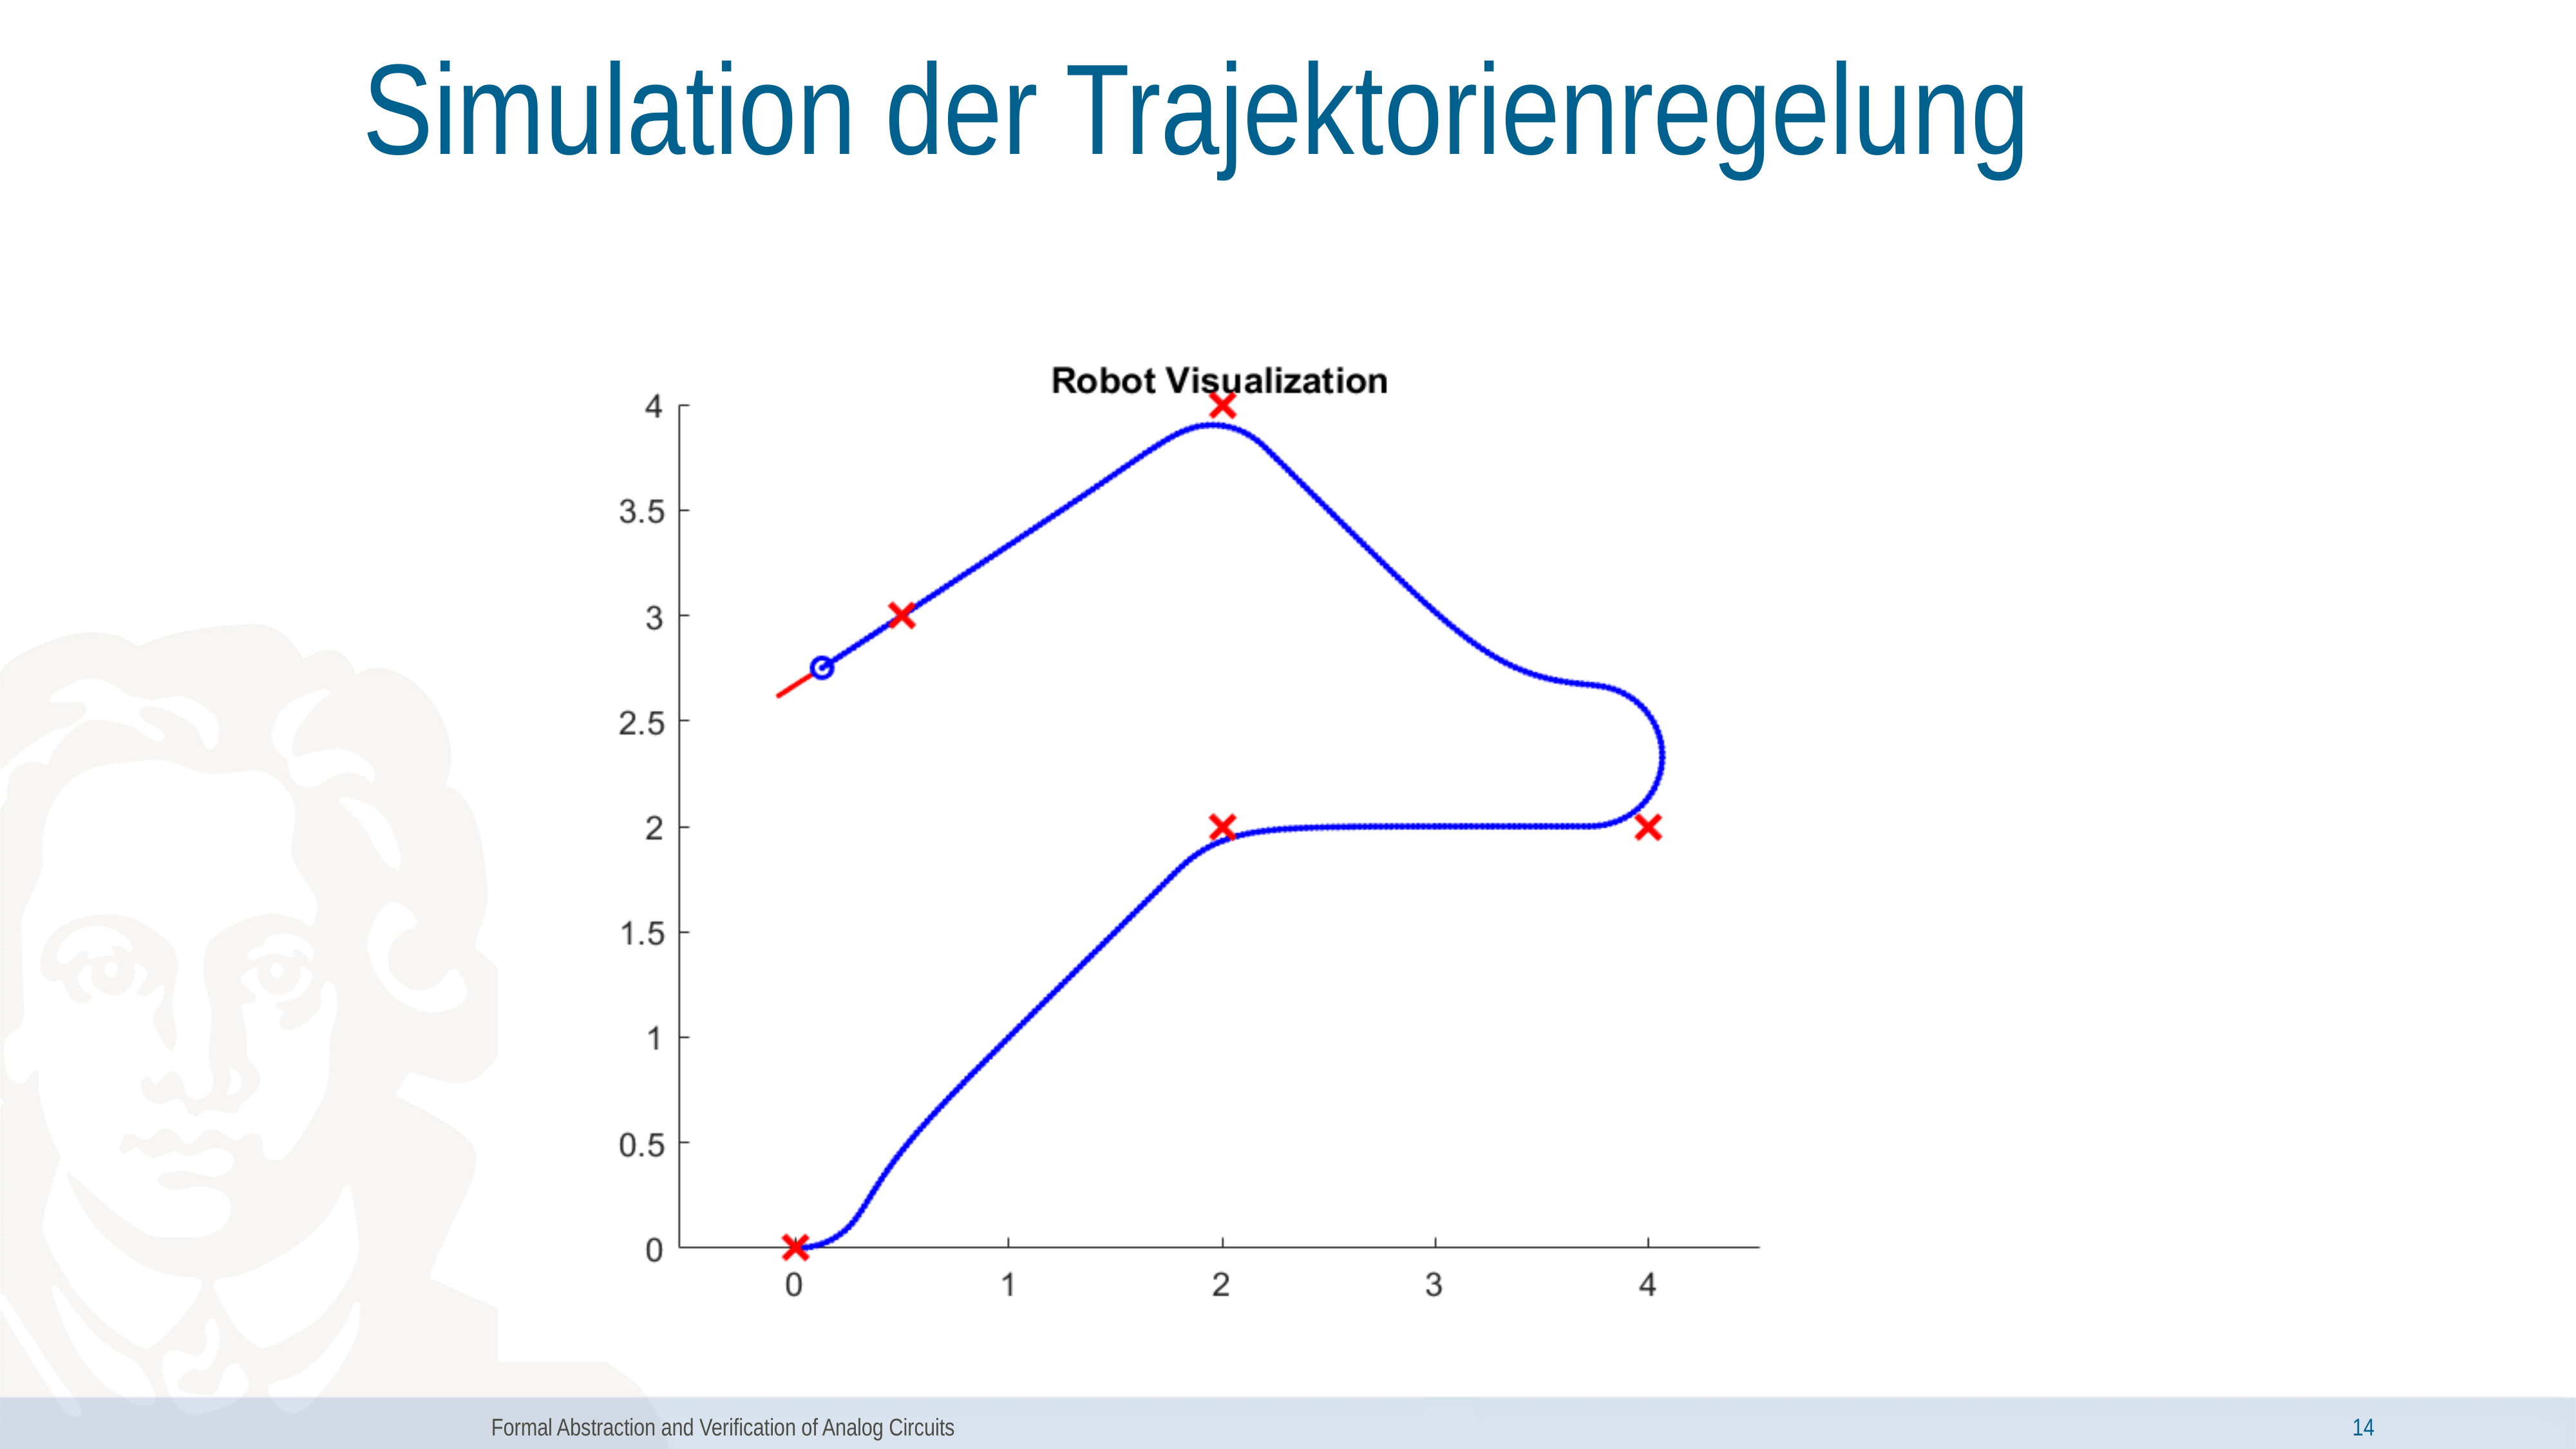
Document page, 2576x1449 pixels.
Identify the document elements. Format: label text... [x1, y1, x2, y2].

slide_number <Nummer> [2342, 1407, 2537, 1430]
picture [0, 0, 2576, 1449]
footer Formal Abstraction and Verification of Analog Circuits [481, 1407, 2277, 1444]
title Simulation der Trajektorienregelung [200, 21, 2194, 173]
